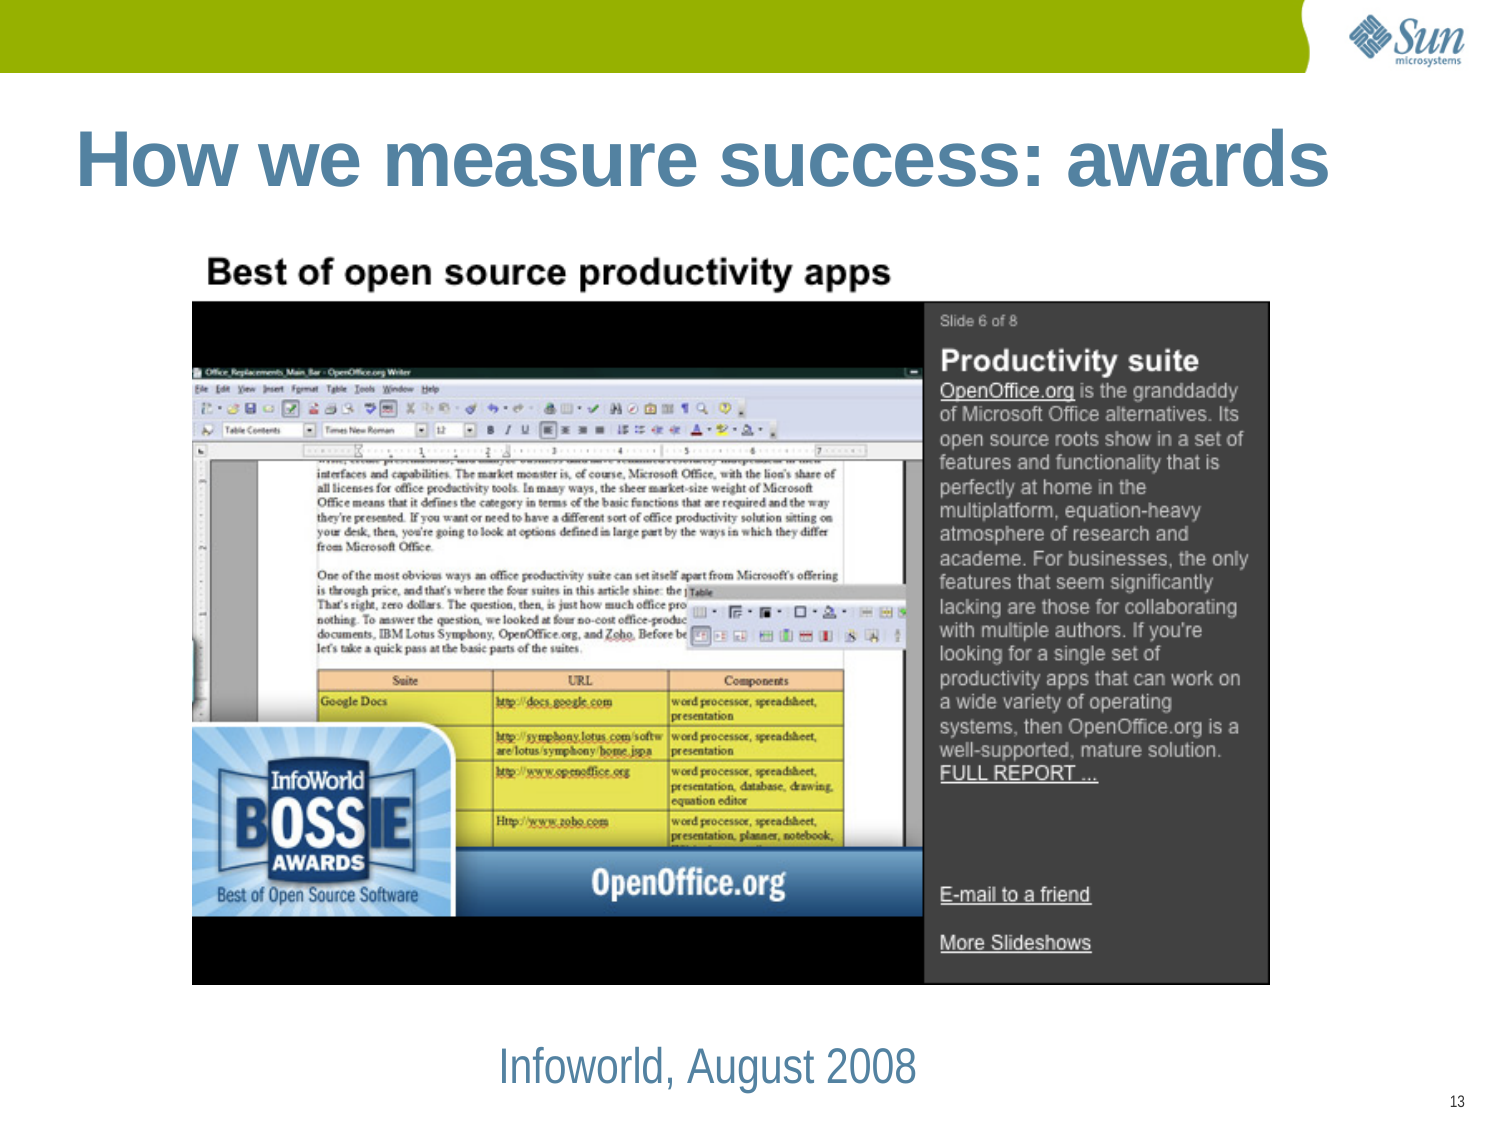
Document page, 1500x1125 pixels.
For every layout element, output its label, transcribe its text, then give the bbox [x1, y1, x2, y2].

text_box Infoworld, August 2008 [216, 1044, 918, 1125]
picture [192, 255, 1270, 985]
title How we measure success: awards [75, 123, 1437, 227]
picture [0, 0, 1500, 73]
